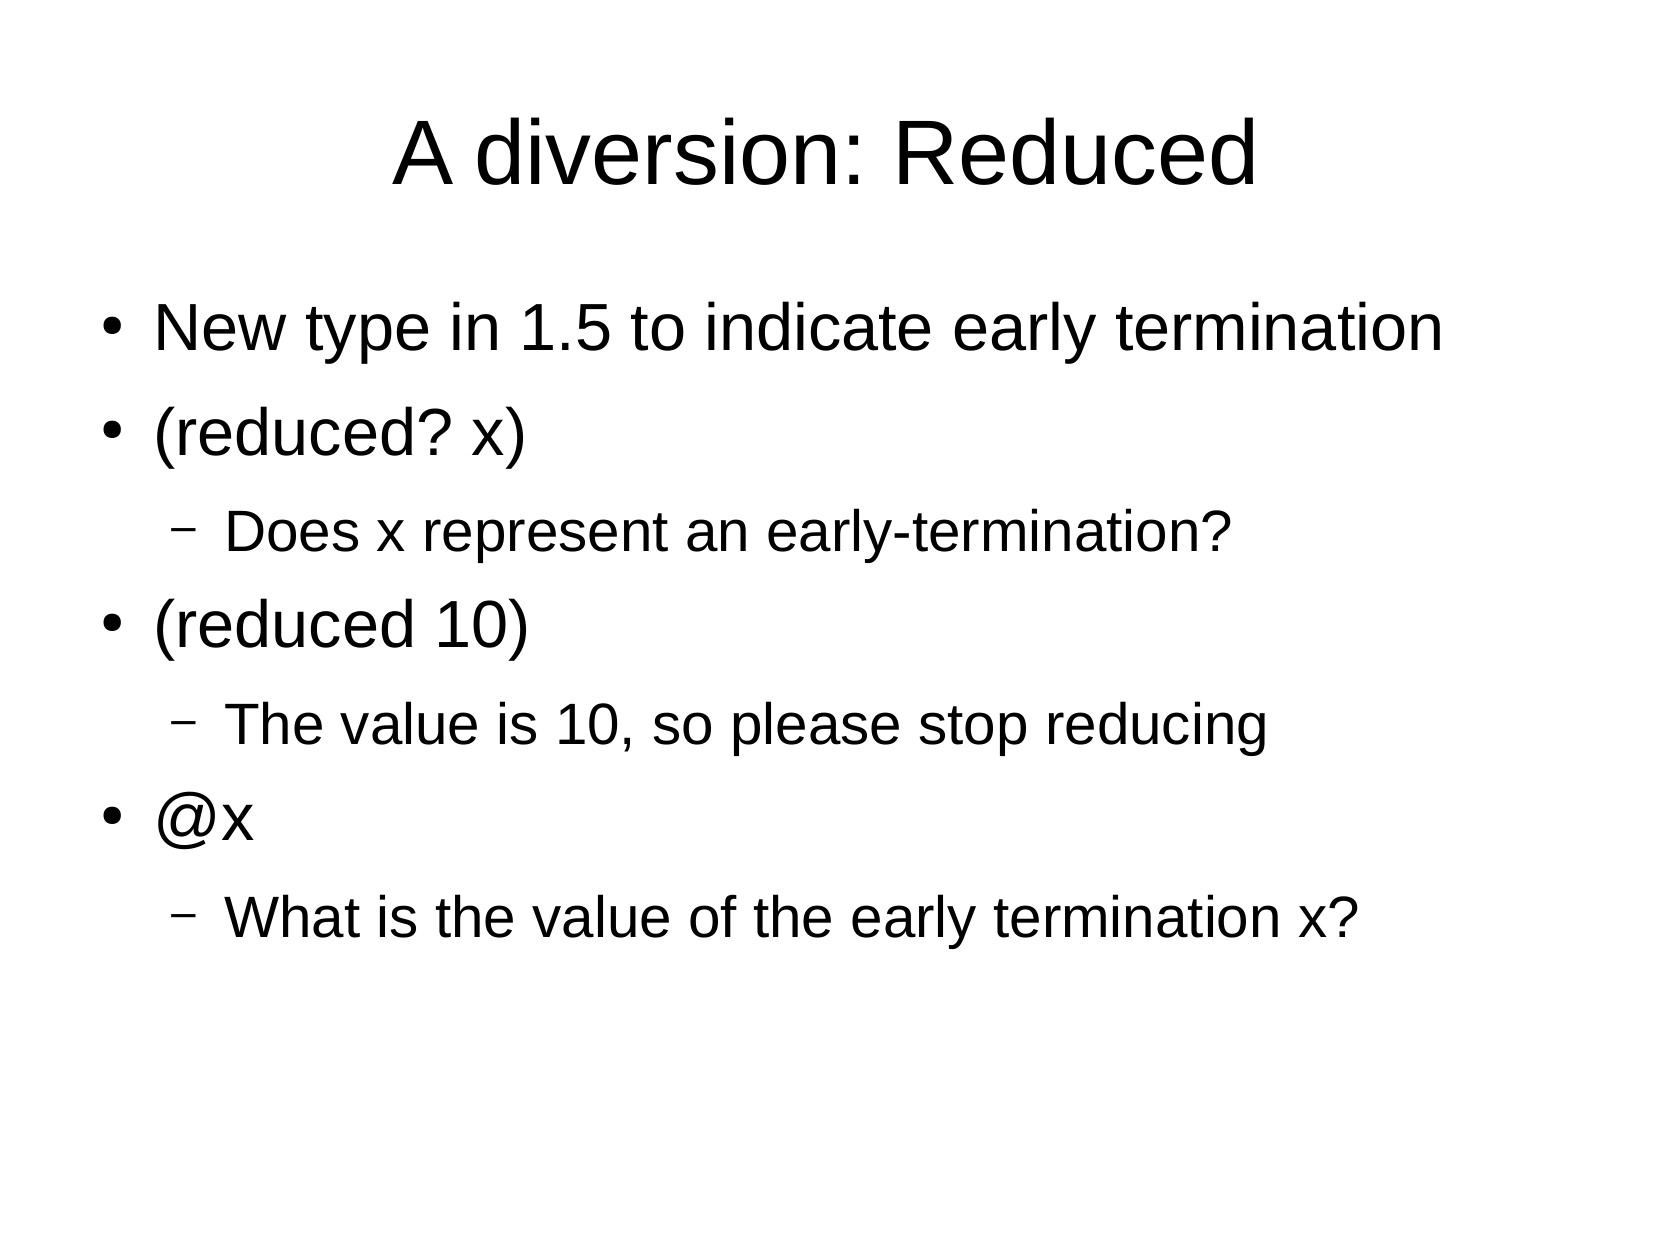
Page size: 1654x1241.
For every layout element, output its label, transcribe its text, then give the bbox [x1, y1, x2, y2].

title A diversion: Reduced [82, 49, 1571, 257]
list New type in 1.5 to indicate early termination (reduced? x) Does x represent an early-termination? (reduced 10) The value is 10, so please stop reducing @x What is the value of the early termination x? [82, 290, 1571, 1109]
